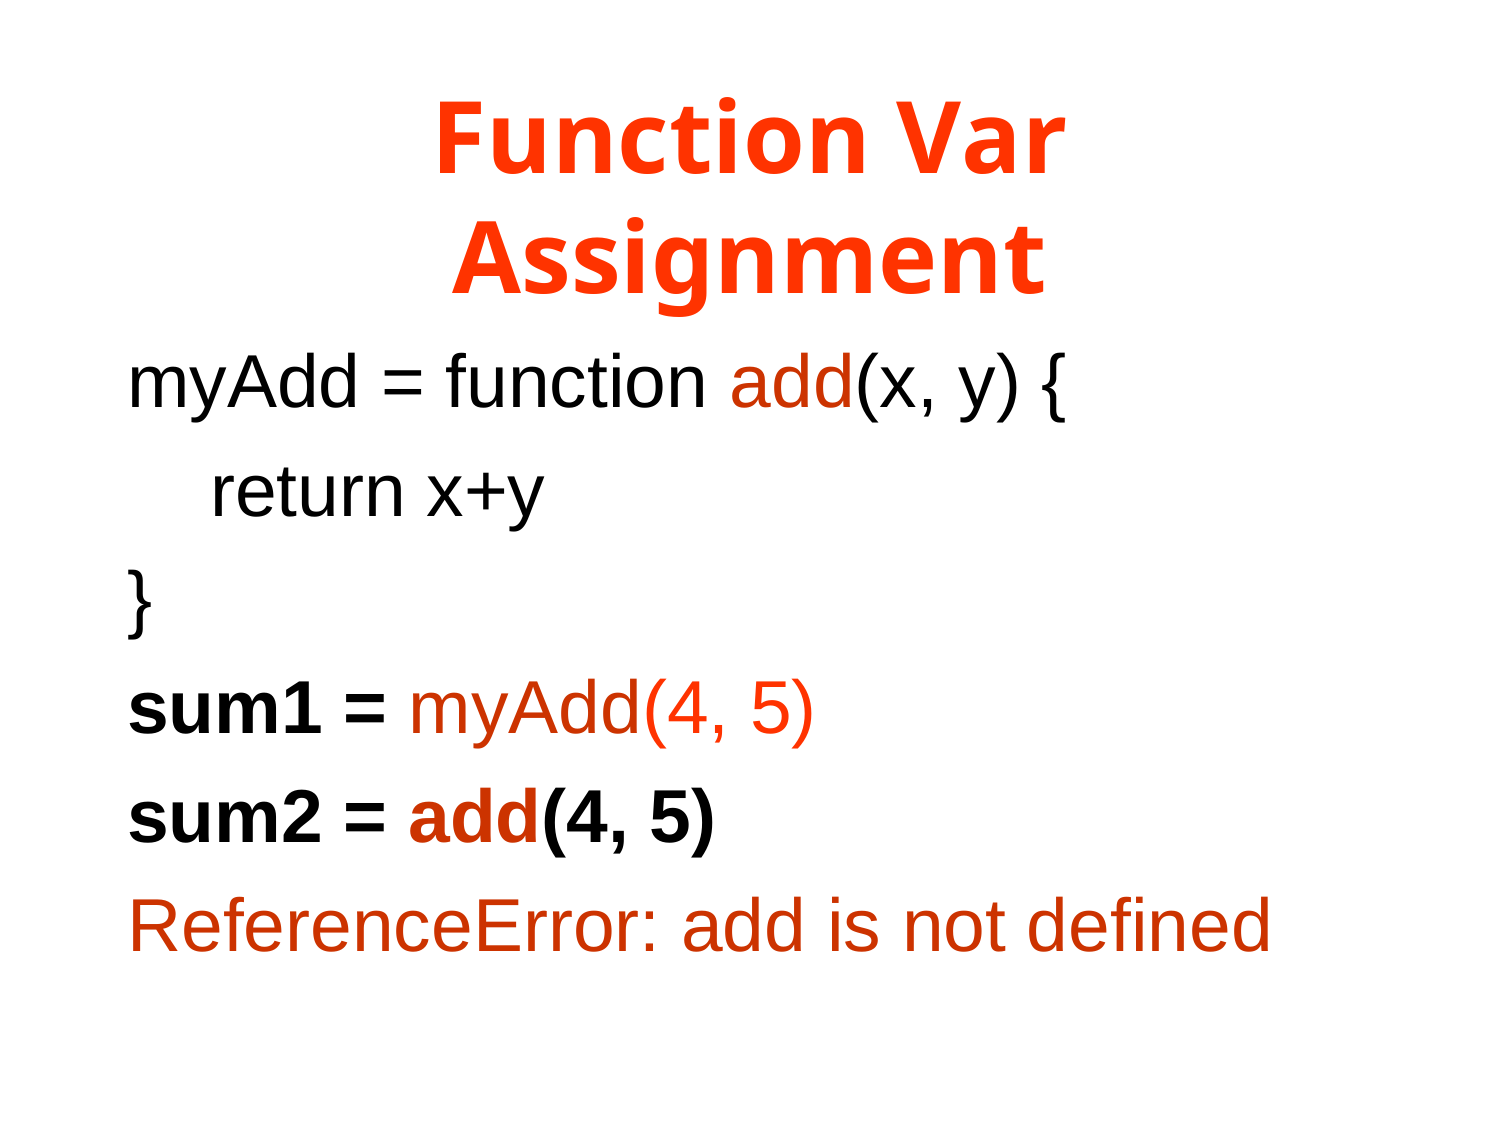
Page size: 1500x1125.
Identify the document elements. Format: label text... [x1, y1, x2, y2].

title Function Var Assignment [112, 99, 1388, 288]
list myAdd = function add(x, y) { return x+y } sum1 = myAdd(4, 5) sum2 = add(4, 5) ReferenceError: add is not defined [112, 324, 1388, 1083]
